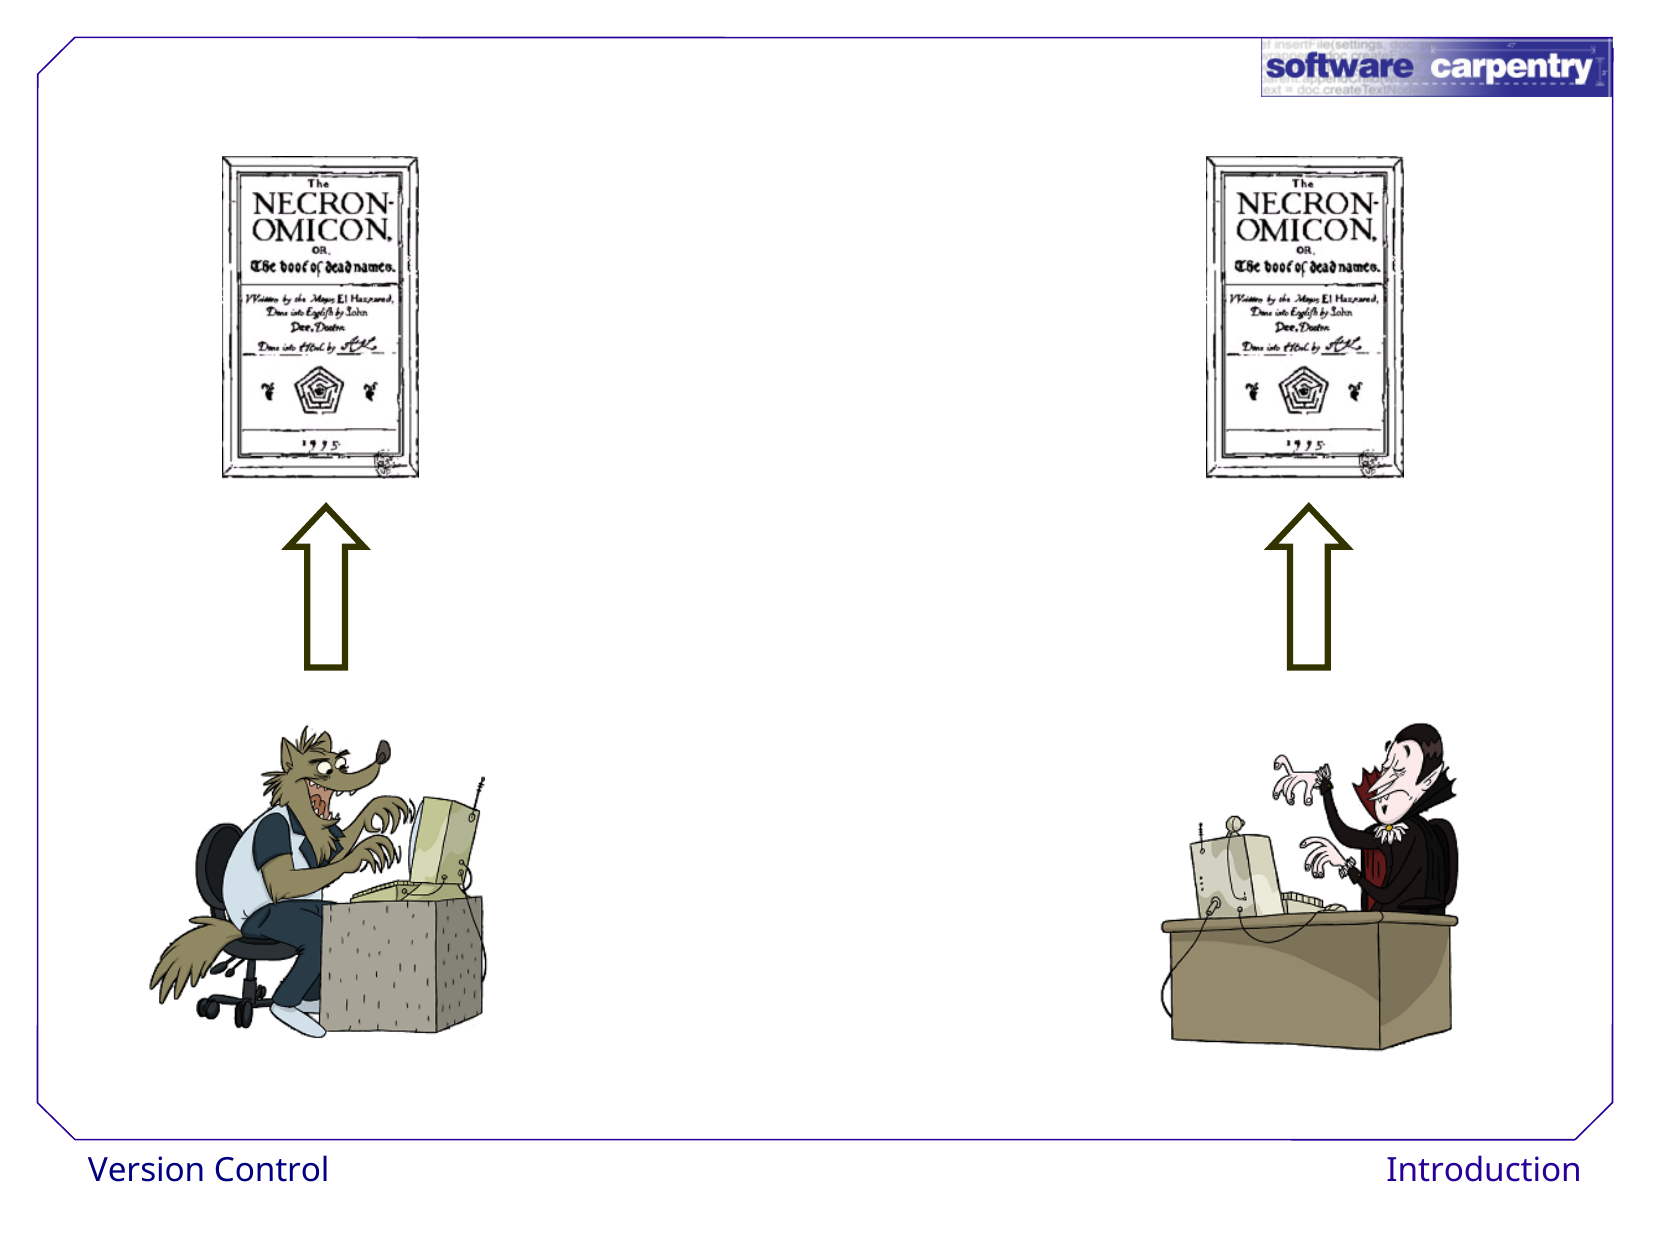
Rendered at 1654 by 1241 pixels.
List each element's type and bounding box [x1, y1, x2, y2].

picture [137, 705, 516, 1069]
picture [1206, 156, 1404, 479]
picture [1261, 39, 1613, 97]
picture [1148, 695, 1474, 1067]
picture [222, 156, 419, 479]
